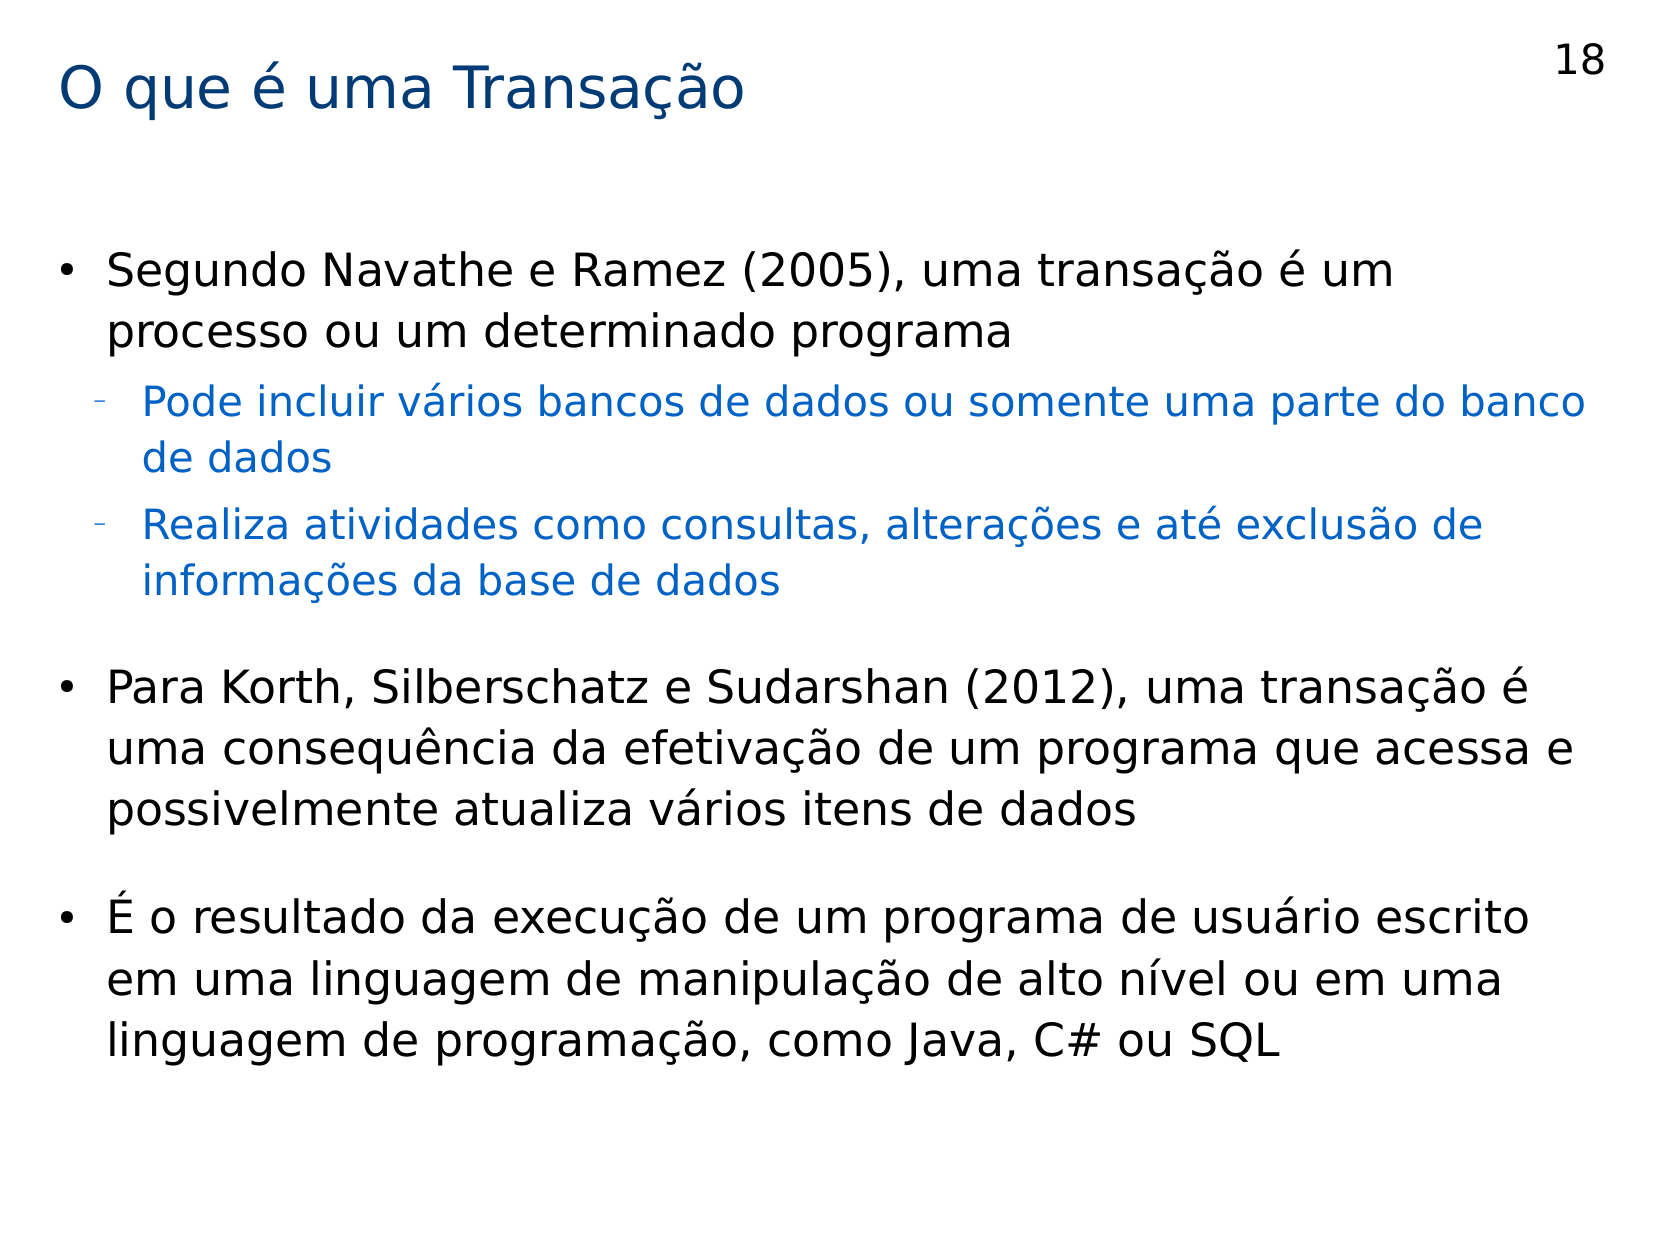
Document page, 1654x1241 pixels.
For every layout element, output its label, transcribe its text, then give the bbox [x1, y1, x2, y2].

title O que é uma Transação [59, 29, 1506, 148]
list Segundo Navathe e Ramez (2005), uma transação é um processo ou um determinado programa Pode incluir vários bancos de dados ou somente uma parte do banco de dados Realiza atividades como consultas, alterações e até exclusão de informações da base de dados Para Korth, Silberschatz e Sudarshan (2012), uma transação é uma consequência da efetivação de um programa que acessa e possivelmente atualiza vários itens de dados É o resultado da execução de um programa de usuário escrito em uma linguagem de manipulação de alto nível ou em uma linguagem de programação, como Java, C# ou SQL [59, 236, 1595, 1211]
